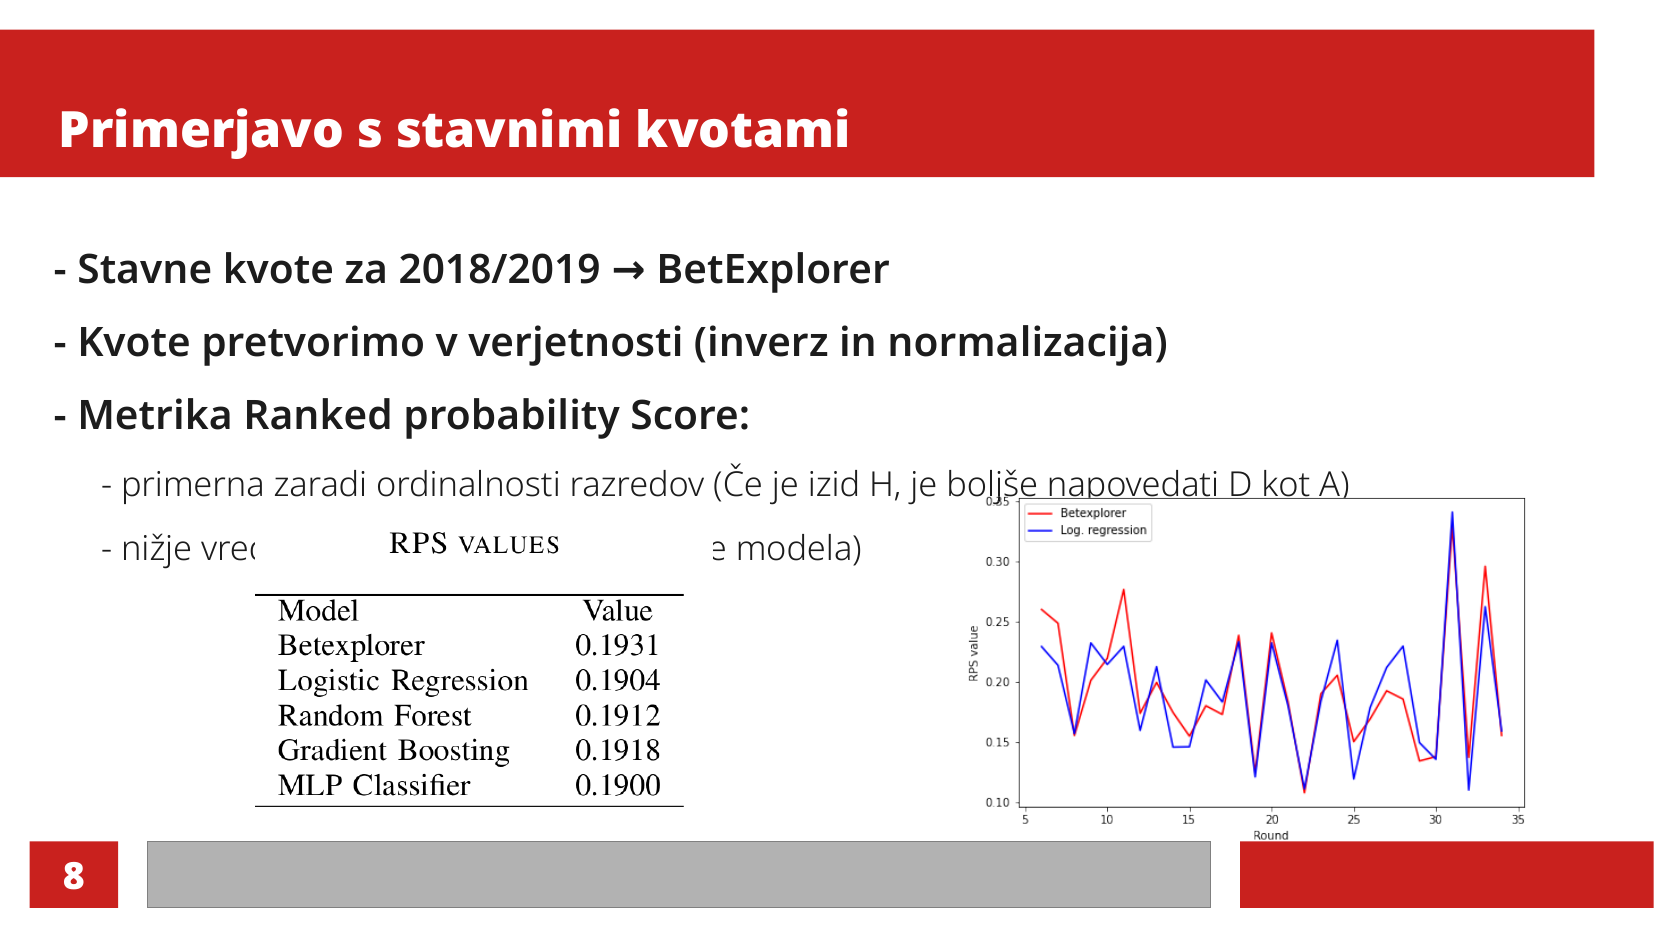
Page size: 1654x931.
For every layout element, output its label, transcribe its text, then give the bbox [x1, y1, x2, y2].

list - Stavne kvote za 2018/2019 → BetExplorer - Kvote pretvorimo v verjetnosti (inverz in normalizacija) - Metrika Ranked probability Score: - primerna zaradi ordinalnosti razredov (Če je izid H, je boljše napovedati D kot A) - nižje vrednosti so boljše (ocena napake modela) [53, 239, 1560, 816]
picture [255, 525, 713, 826]
title Primerjavo s stavnimi kvotami [59, 44, 1595, 163]
picture [937, 449, 1590, 858]
